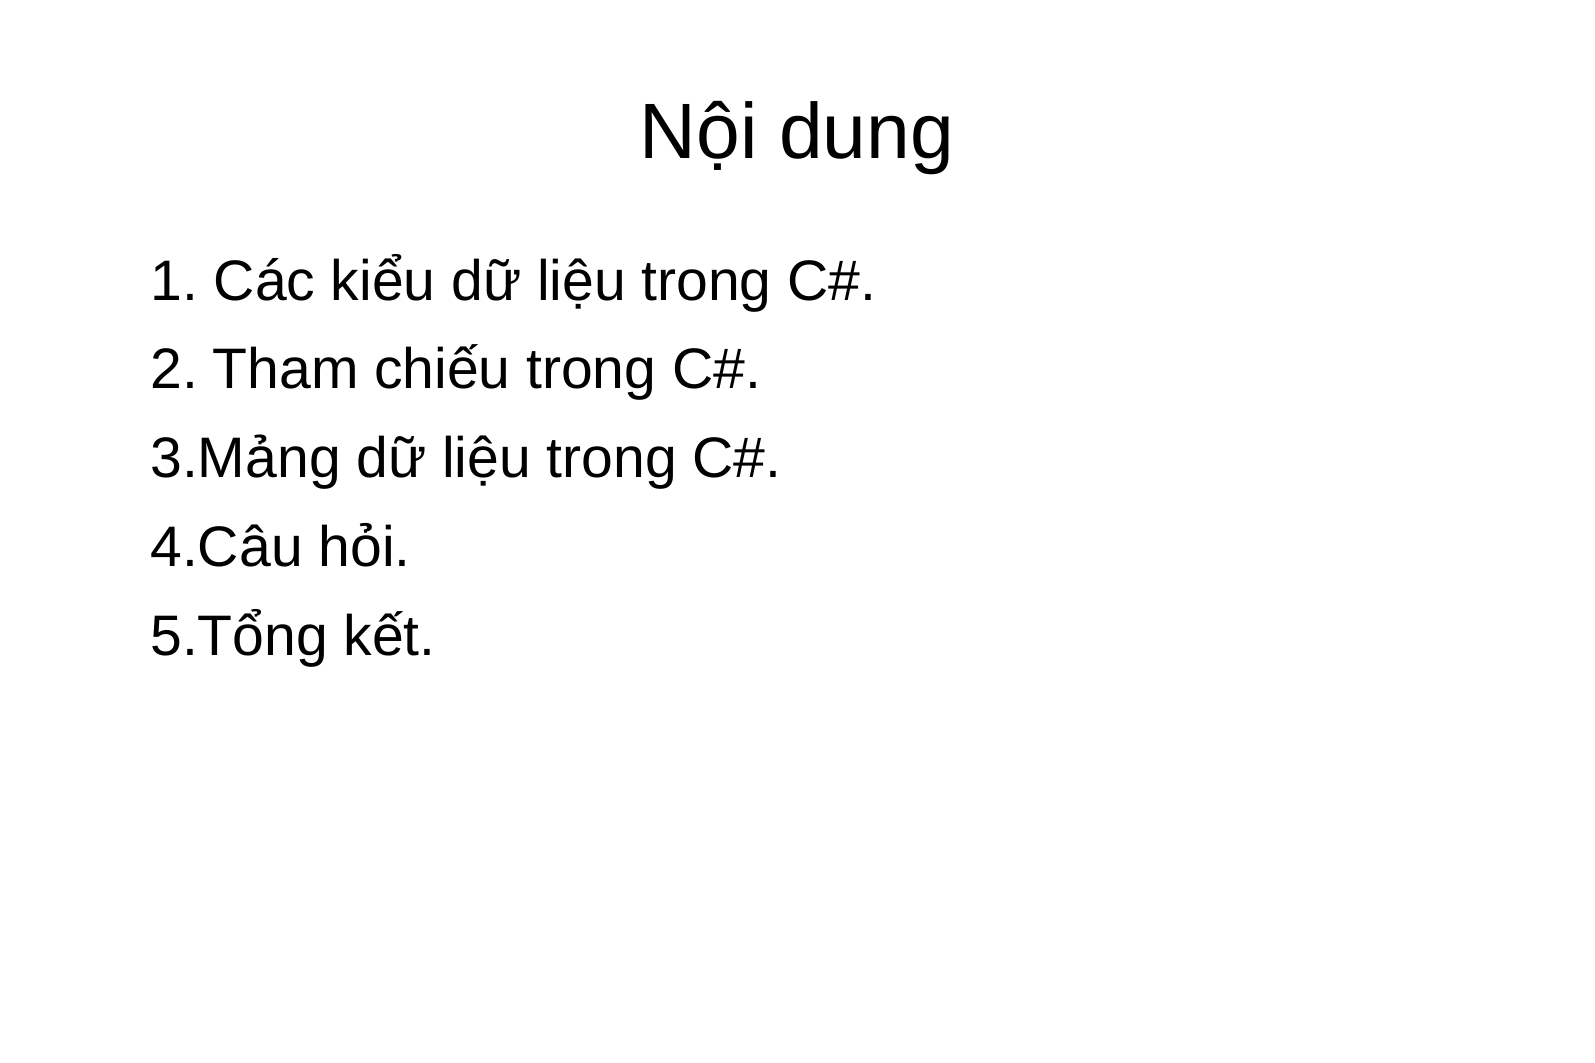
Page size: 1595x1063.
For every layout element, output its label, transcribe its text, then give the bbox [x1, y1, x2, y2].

list 1. Các kiểu dữ liệu trong C#. 2. Tham chiếu trong C#. 3.Mảng dữ liệu trong C#. 4.Câu hỏi. 5.Tổng kết. [79, 248, 1515, 951]
title Nội dung [79, 42, 1515, 220]
